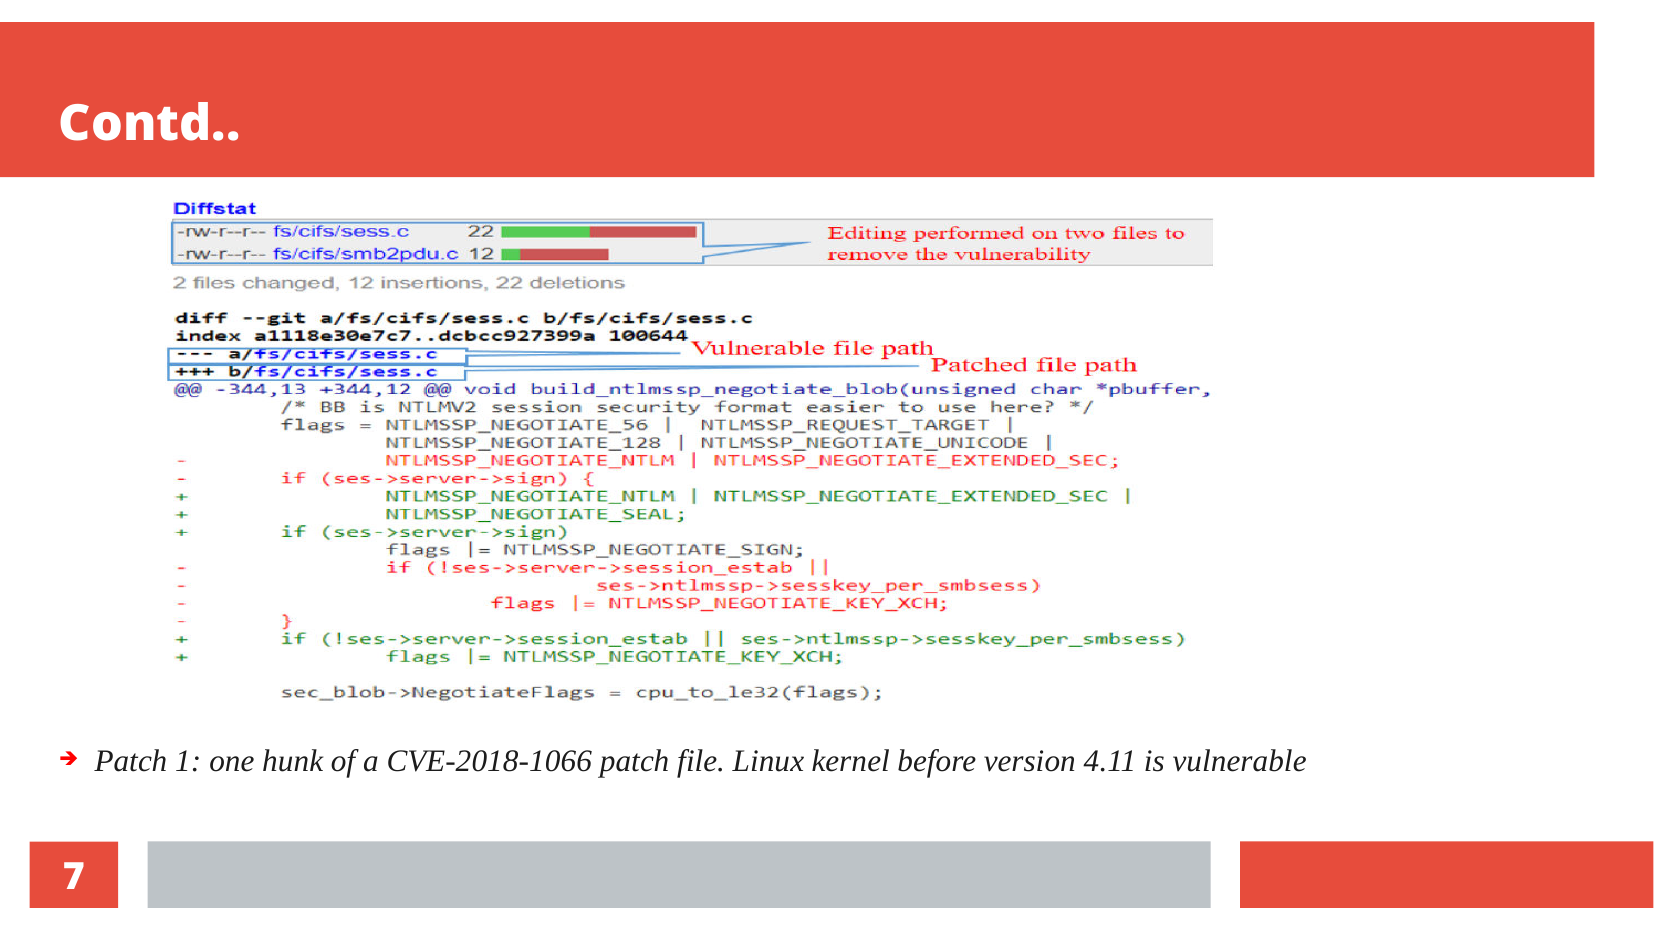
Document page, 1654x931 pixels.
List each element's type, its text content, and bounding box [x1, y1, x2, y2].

title Contd.. [59, 44, 1595, 156]
picture [165, 200, 1217, 703]
list Patch 1: one hunk of a CVE-2018-1066 patch file. Linux kernel before version 4.11 is vulnerable [59, 744, 1565, 820]
